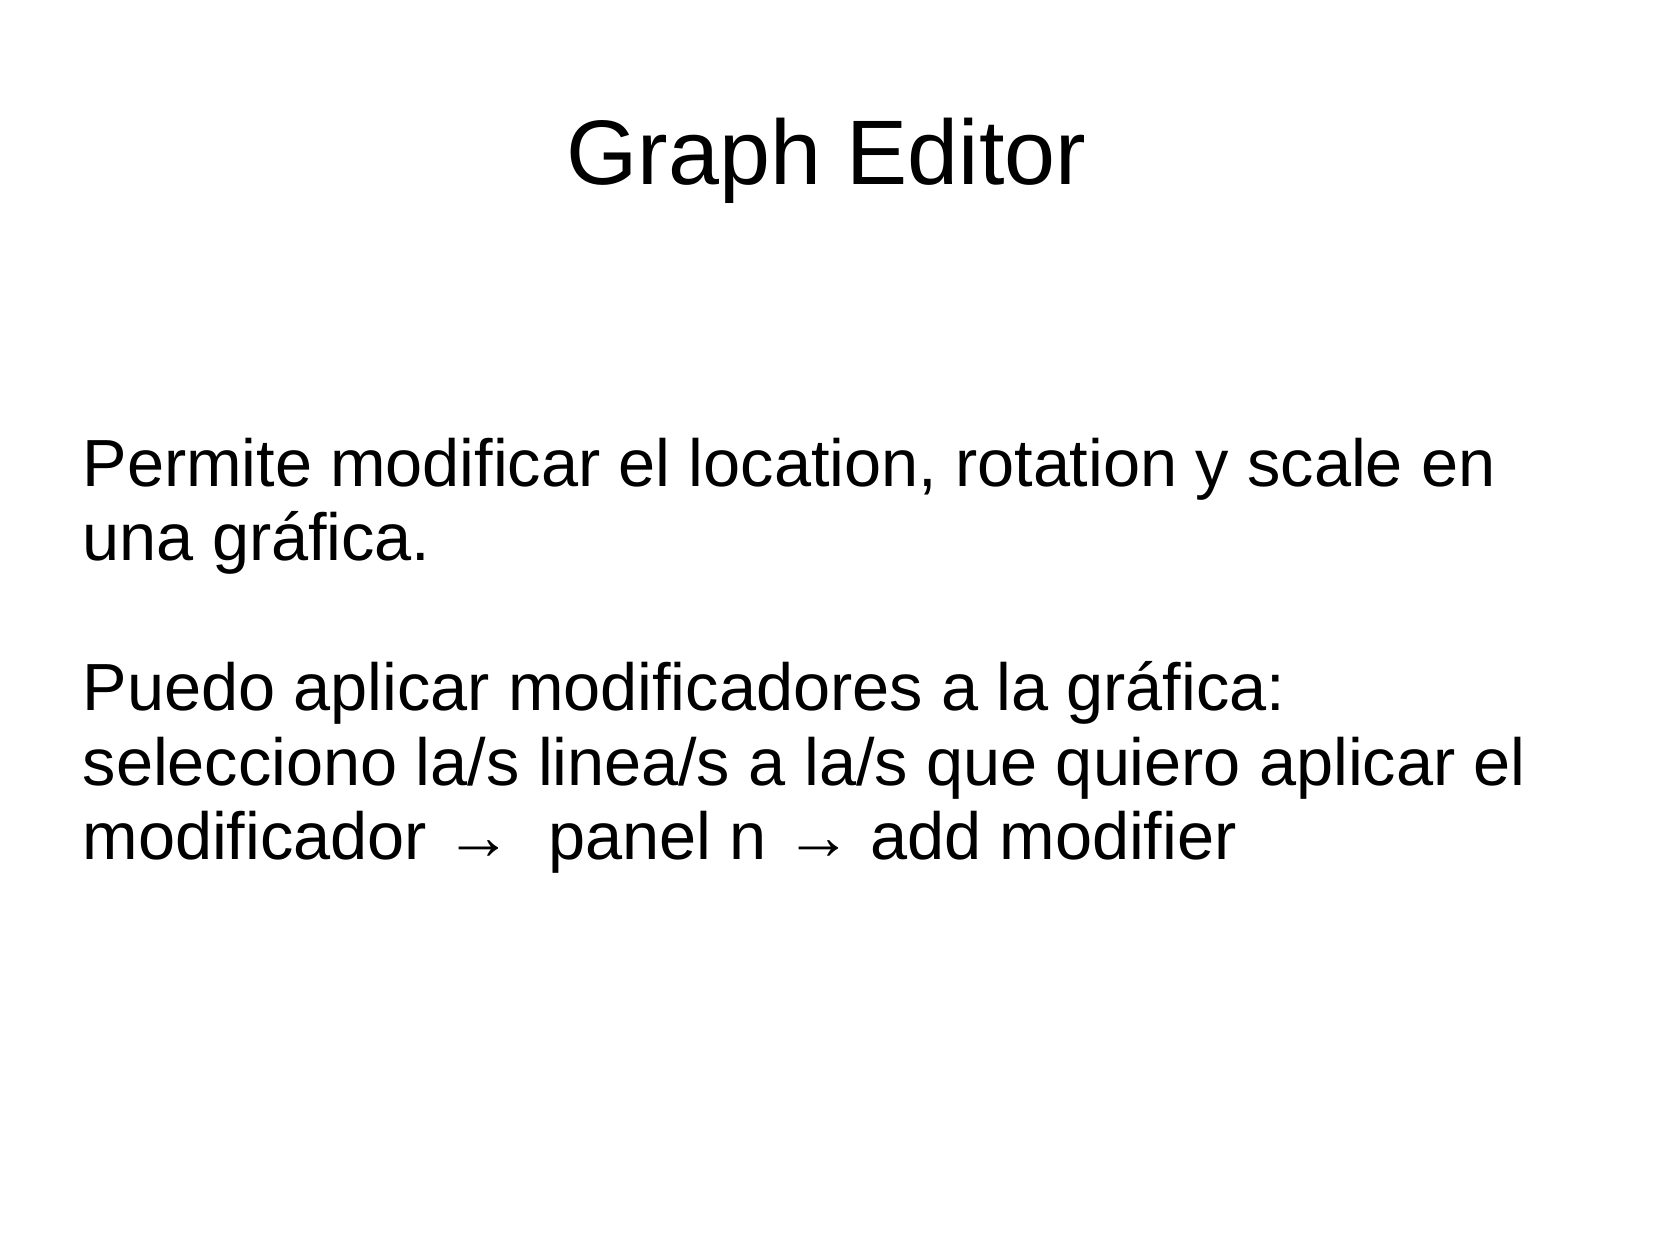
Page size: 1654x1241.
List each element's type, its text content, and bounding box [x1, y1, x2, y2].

title Graph Editor [82, 49, 1571, 257]
subtitle Permite modificar el location, rotation y scale en una gráfica. Puedo aplicar modificadores a la gráfica: selecciono la/s linea/s a la/s que quiero aplicar el modificador → panel n → add modifier [82, 290, 1571, 1010]
